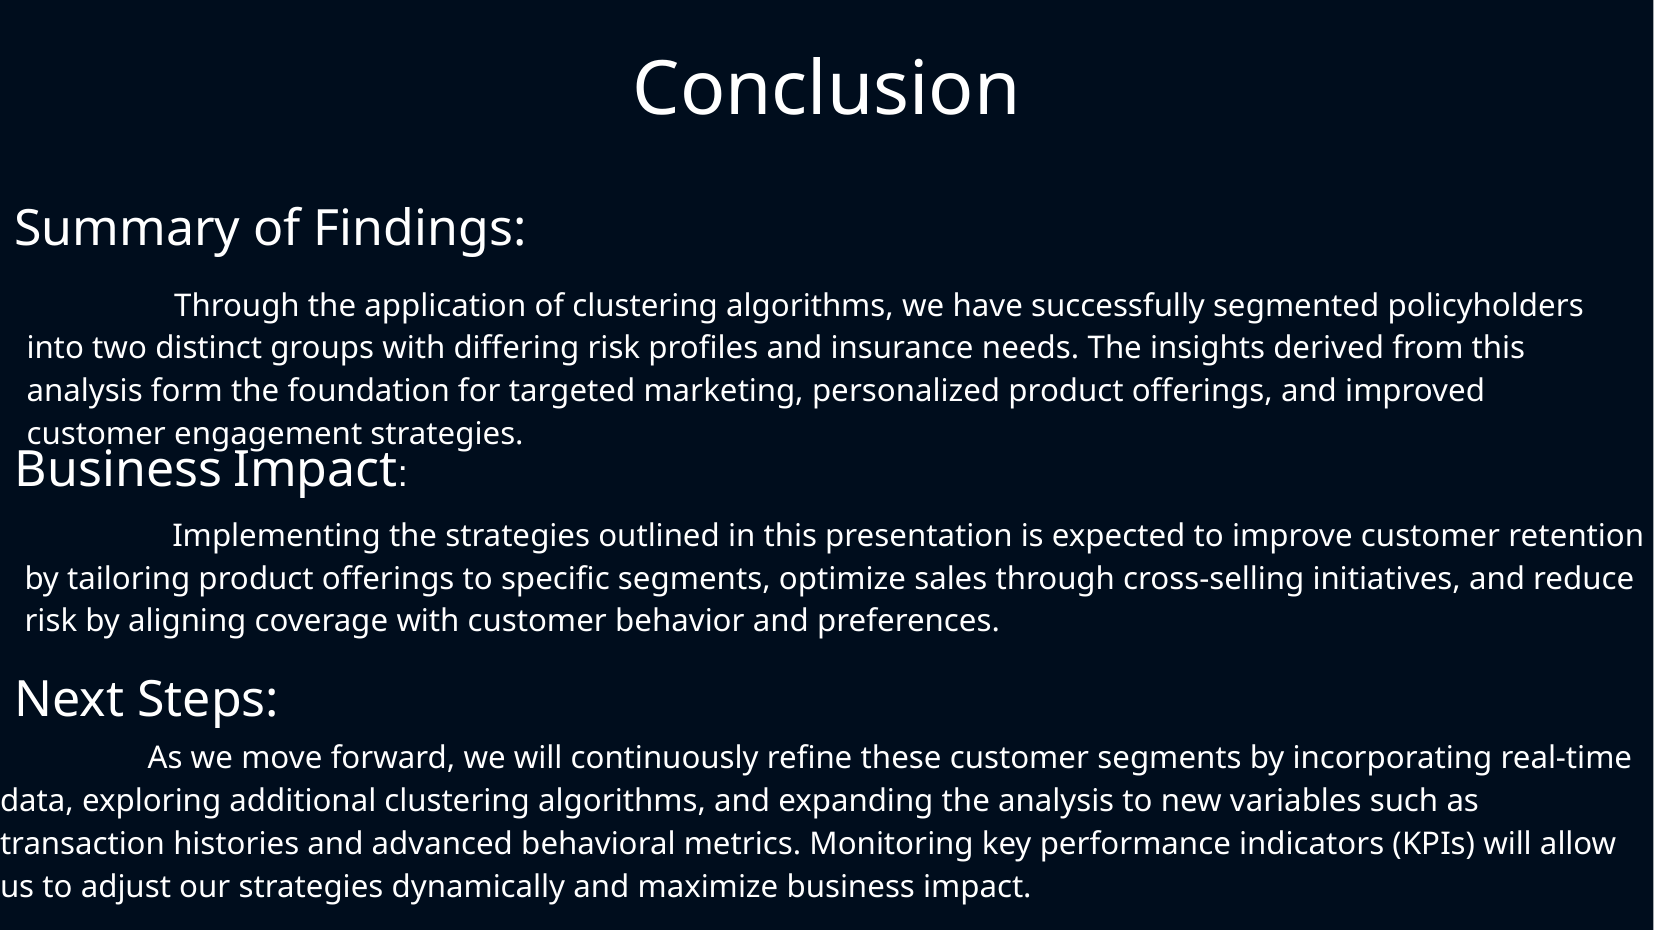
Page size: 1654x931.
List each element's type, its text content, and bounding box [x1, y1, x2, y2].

text_box Next Steps: [0, 655, 621, 737]
text_box Through the application of clustering algorithms, we have successfully segmented policyholders into two distinct groups with differing risk profiles and insurance needs. The insights derived from this analysis form the foundation for targeted marketing, personalized product offerings, and improved customer engagement strategies. [11, 275, 1636, 414]
text_box Business Impact: [0, 425, 827, 520]
text_box As we move forward, we will continuously refine these customer segments by incorporating real-time data, exploring additional clustering algorithms, and expanding the analysis to new variables such as transaction histories and advanced behavioral metrics. Monitoring key performance indicators (KPIs) will allow us to adjust our strategies dynamically and maximize business impact. [0, 735, 1647, 901]
text_box Implementing the strategies outlined in this presentation is expected to improve customer retention by tailoring product offerings to specific segments, optimize sales through cross-selling initiatives, and reduce risk by aligning coverage with customer behavior and preferences. [9, 505, 1654, 645]
text_box Summary of Findings: [0, 184, 857, 266]
title Conclusion [82, 7, 1571, 163]
